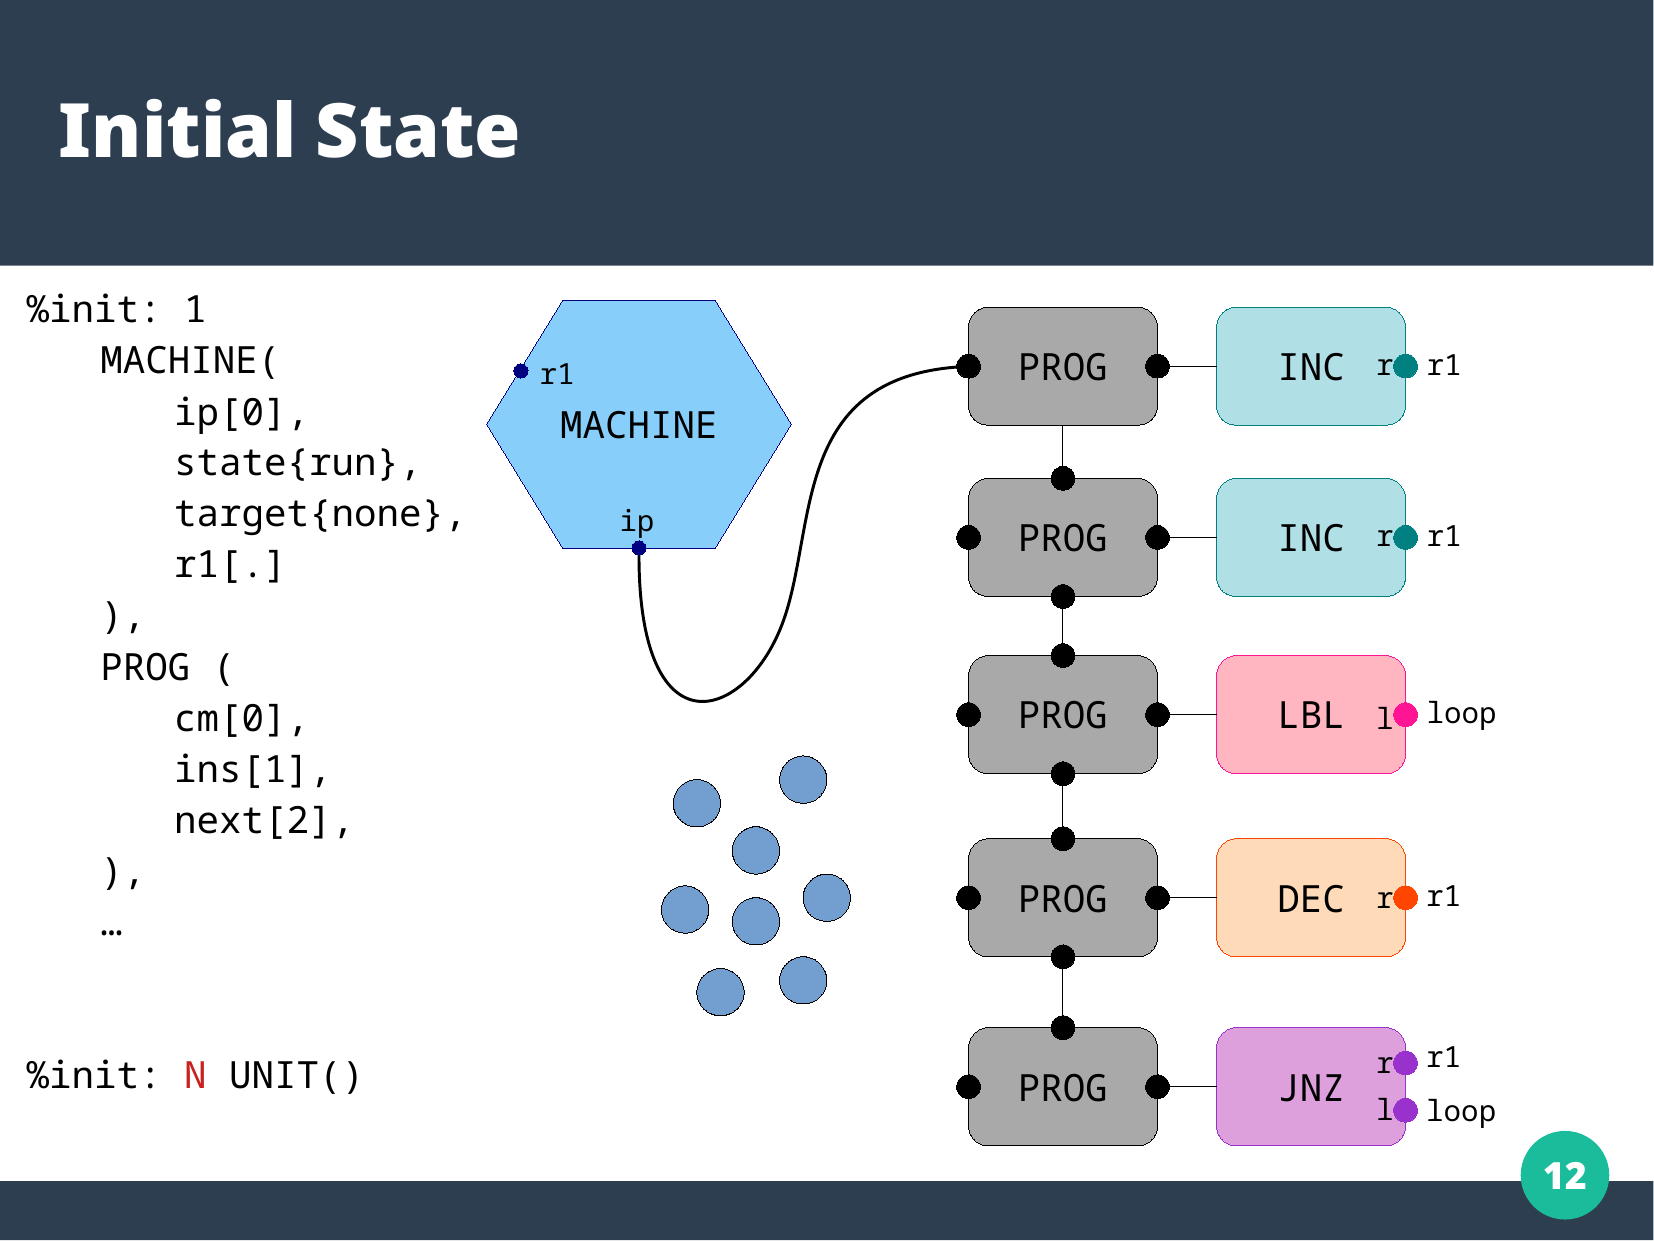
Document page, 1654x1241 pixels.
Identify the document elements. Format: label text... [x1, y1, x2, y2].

text_box PROG [968, 655, 1158, 774]
text_box r1 [1411, 336, 1506, 389]
text_box r [1375, 869, 1388, 922]
text_box [1051, 944, 1075, 969]
text_box loop [1411, 685, 1536, 774]
text_box [1051, 761, 1075, 786]
text_box DEC [1216, 838, 1406, 957]
text_box [1145, 885, 1170, 910]
text_box l [1375, 1082, 1388, 1134]
text_box [1393, 885, 1411, 910]
text_box [1393, 1051, 1411, 1075]
text_box [956, 525, 981, 550]
text_box [1393, 1098, 1411, 1123]
text_box [956, 702, 981, 727]
text_box [1145, 1074, 1170, 1099]
text_box [956, 354, 981, 365]
text_box PROG [968, 1027, 1158, 1146]
text_box r1 [1411, 868, 1506, 920]
text_box [1393, 702, 1411, 727]
text_box [1145, 702, 1170, 727]
text_box r [1375, 336, 1388, 389]
text_box PROG [968, 478, 1158, 597]
text_box [1051, 466, 1075, 491]
text_box INC [1216, 307, 1406, 426]
text_box [1393, 525, 1411, 550]
text_box r1 [1411, 1029, 1506, 1081]
text_box INC [1216, 478, 1406, 597]
text_box r1 [1411, 507, 1506, 560]
text_box r [1375, 1035, 1388, 1082]
text_box [1393, 354, 1411, 379]
text_box PROG [968, 307, 1158, 426]
text_box [1051, 826, 1075, 851]
text_box l [1375, 690, 1388, 743]
title Initial State [59, 49, 1595, 207]
text_box [956, 885, 981, 910]
text_box LBL [1216, 655, 1406, 774]
text_box [1051, 1015, 1075, 1040]
text_box loop [1411, 1082, 1536, 1171]
text_box PROG [968, 838, 1158, 957]
text_box [1051, 584, 1075, 609]
text_box JNZ [1216, 1027, 1406, 1146]
text_box [839, 877, 851, 918]
text_box [1145, 354, 1170, 379]
text_box r [1375, 507, 1388, 560]
text_box [956, 1074, 981, 1099]
text_box [957, 368, 981, 379]
text_box [1051, 643, 1075, 668]
text_box [1145, 525, 1170, 550]
text_box %init: 1 MACHINE( ip[0], state{run}, target{none}, r1[.] ), PROG ( cm[0], ins[1], next[2], ), … %init: N UNIT() [11, 224, 839, 1186]
